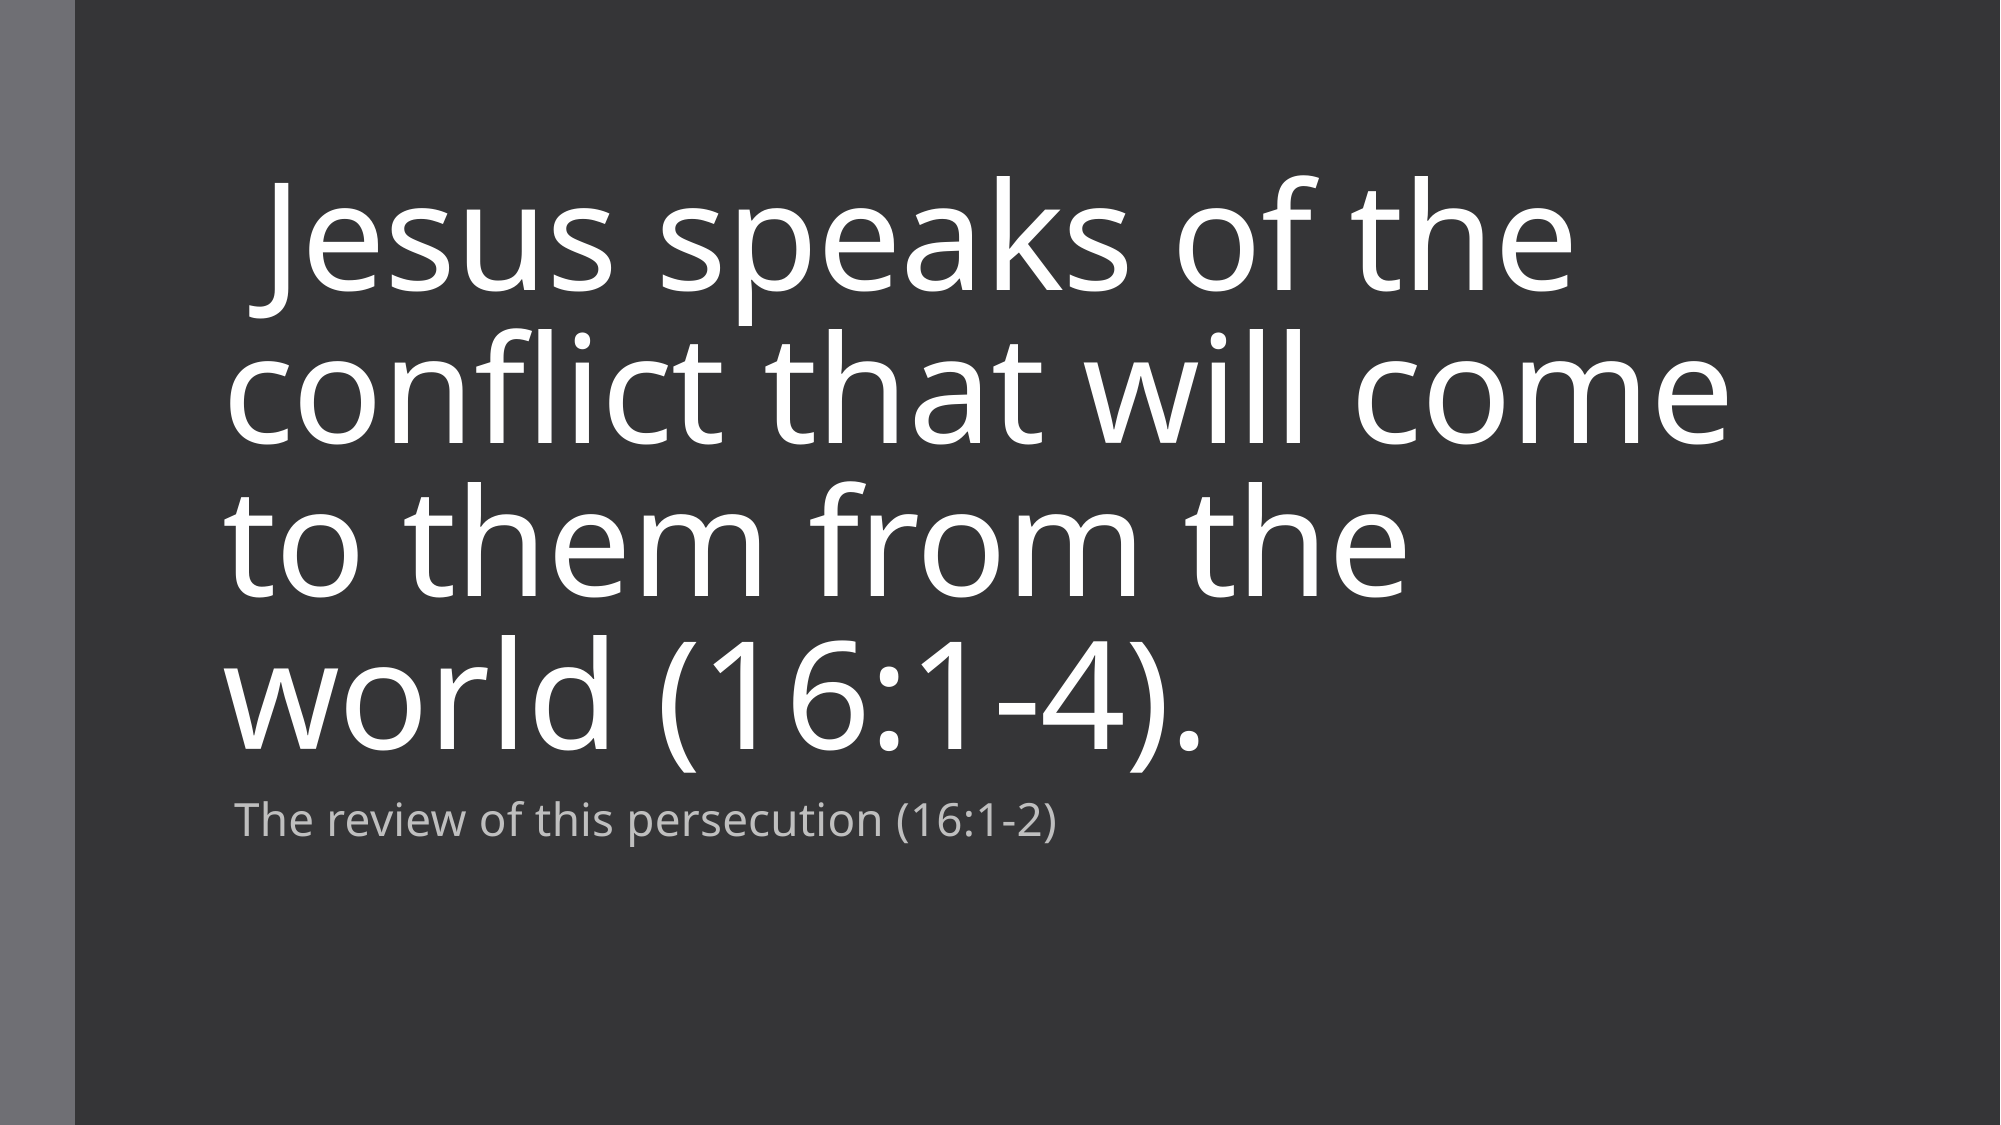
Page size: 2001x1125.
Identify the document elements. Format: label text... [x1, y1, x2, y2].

subtitle The review of this persecution (16:1-2) [206, 787, 1752, 1066]
title Jesus speaks of the conflict that will come to them from the world (16:1-4). [206, 124, 1752, 787]
